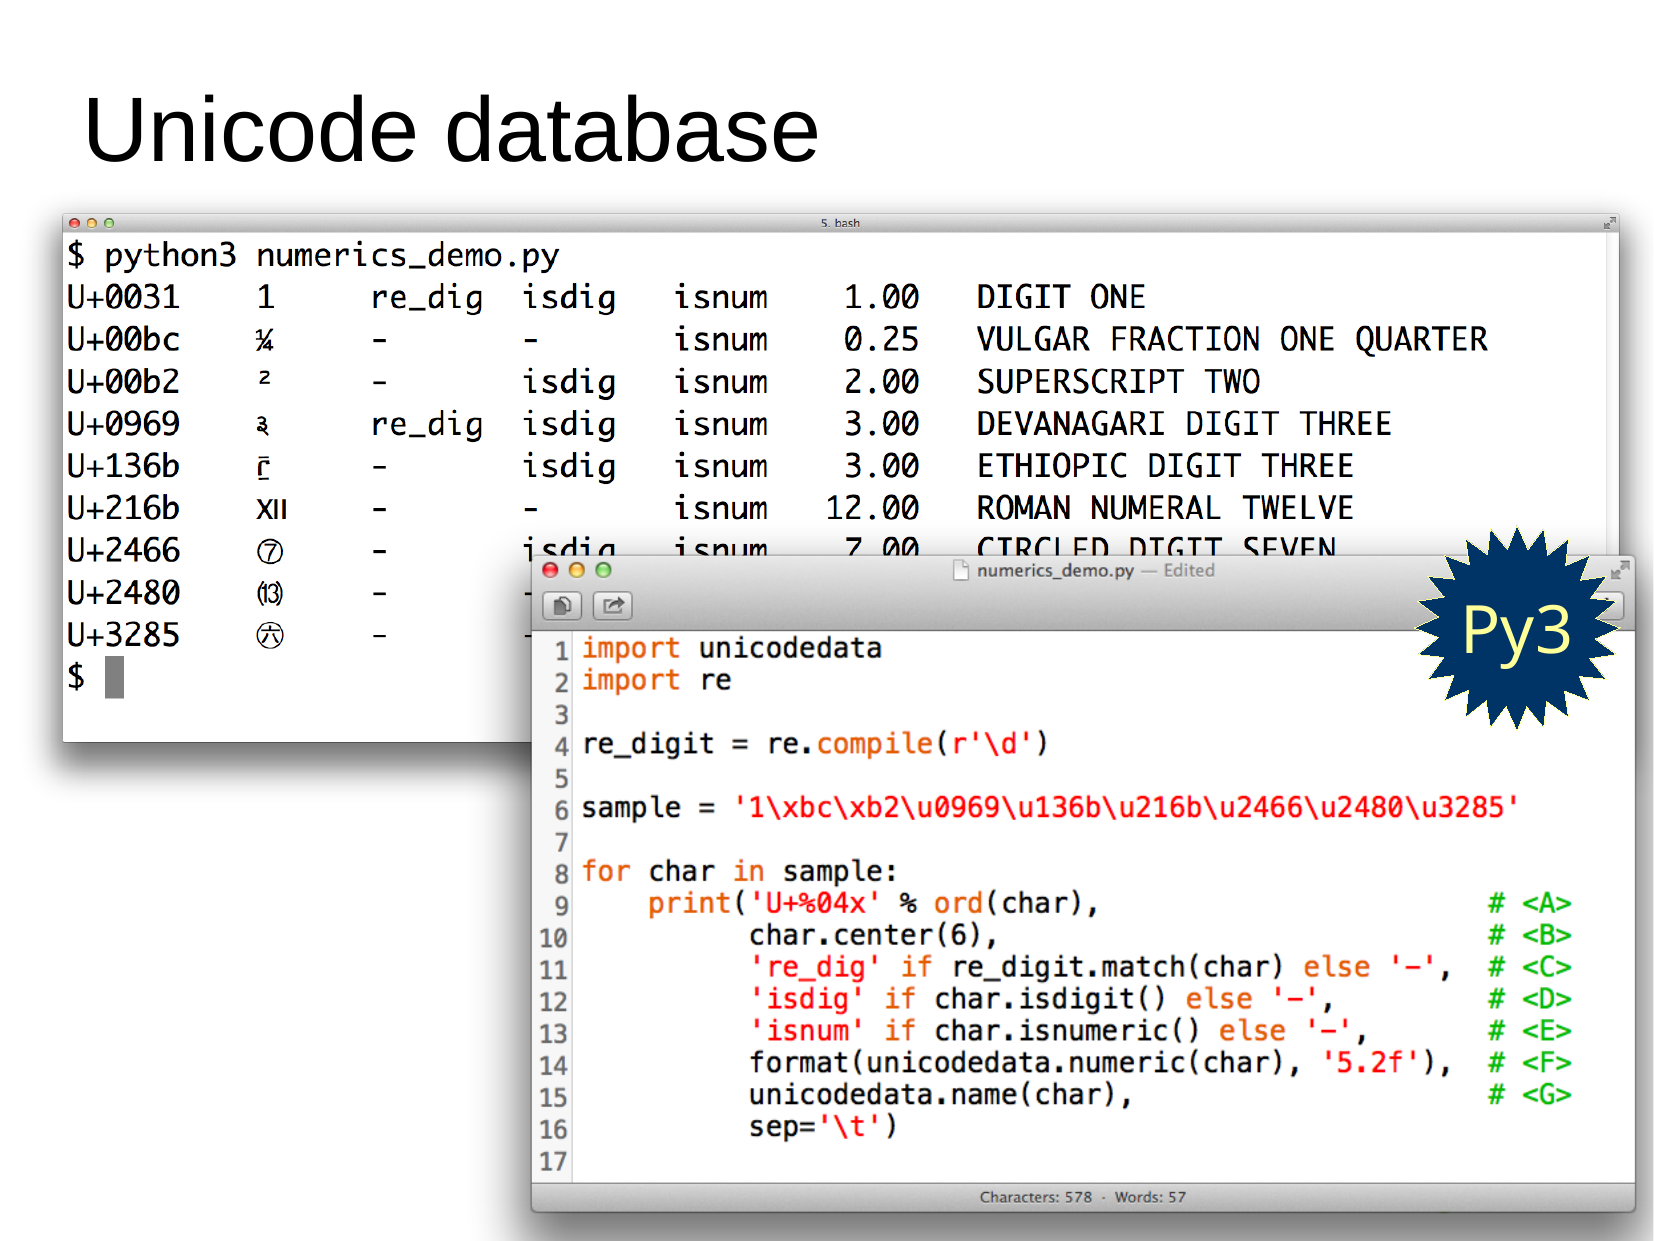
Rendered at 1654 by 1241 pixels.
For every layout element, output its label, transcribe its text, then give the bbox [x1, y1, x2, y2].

text_box Py3 [1414, 524, 1621, 731]
title Unicode database [82, 49, 1571, 183]
picture [13, 183, 1654, 1241]
